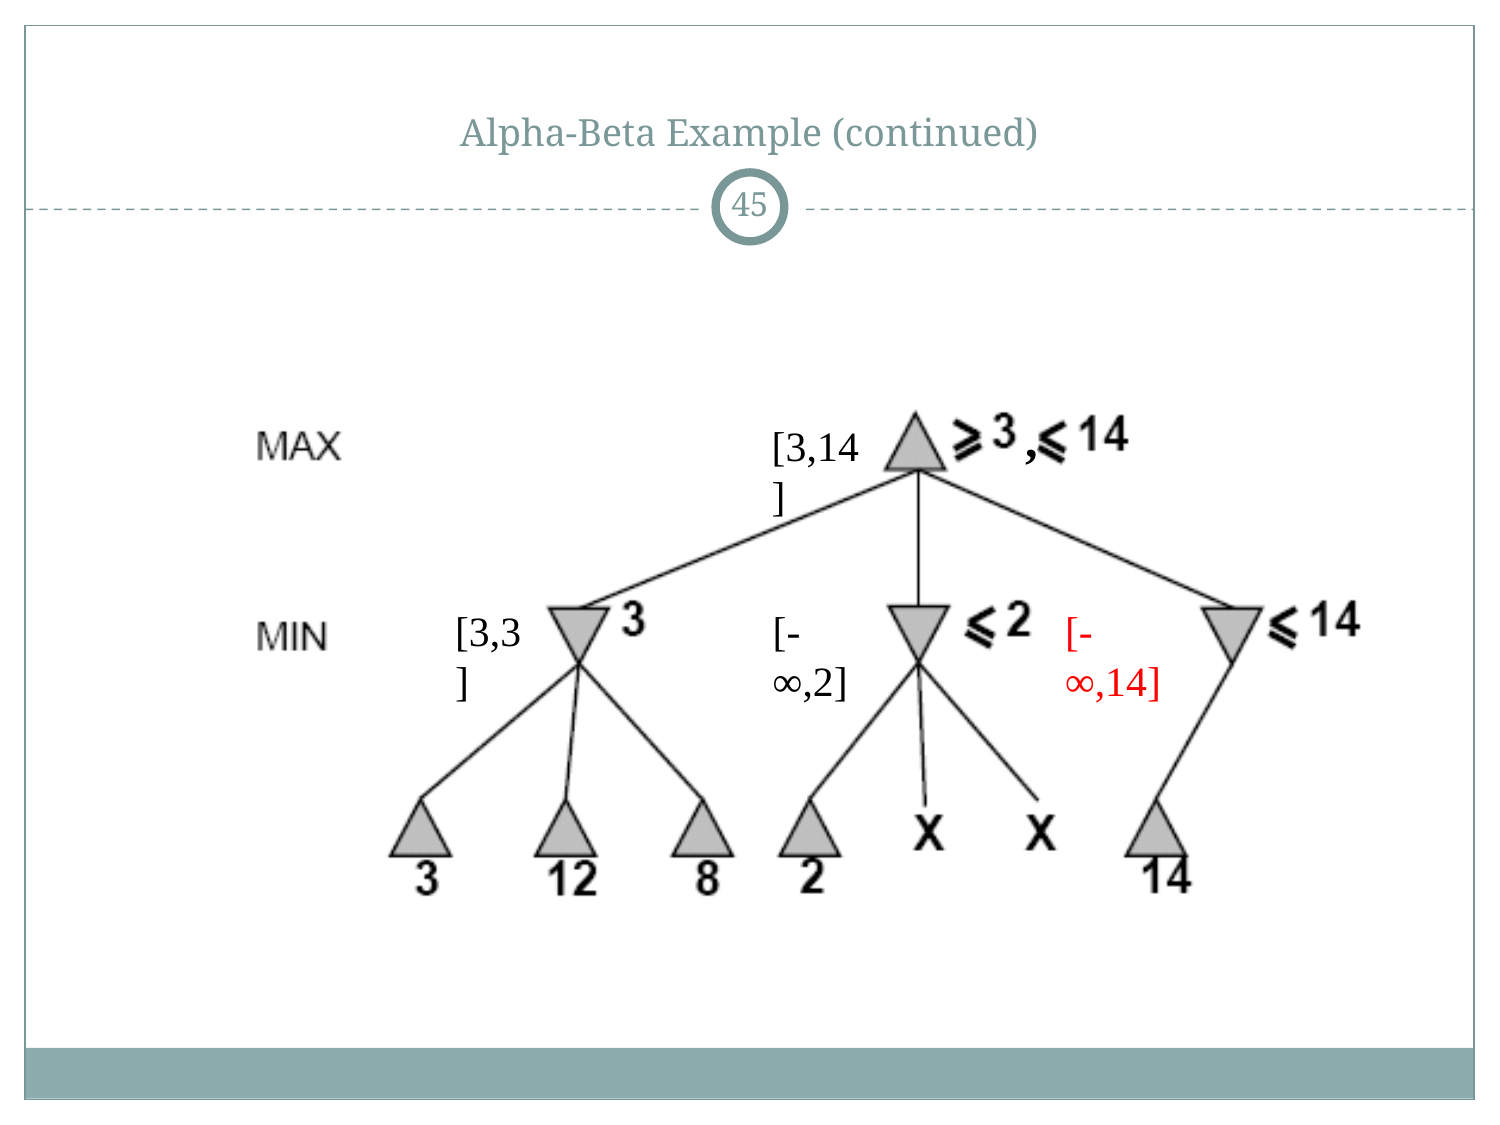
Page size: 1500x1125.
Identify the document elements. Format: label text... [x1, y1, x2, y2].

text_box [-∞,2] [757, 597, 891, 663]
text_box [-∞,14] [1050, 597, 1204, 663]
title Alpha-Beta Example (continued) [49, 37, 1450, 162]
picture [249, 387, 1463, 921]
text_box [3,3] [440, 597, 550, 663]
slide_number <number> [712, 170, 788, 243]
text_box [3,14] [756, 412, 888, 478]
text_box , [1009, 399, 1063, 475]
